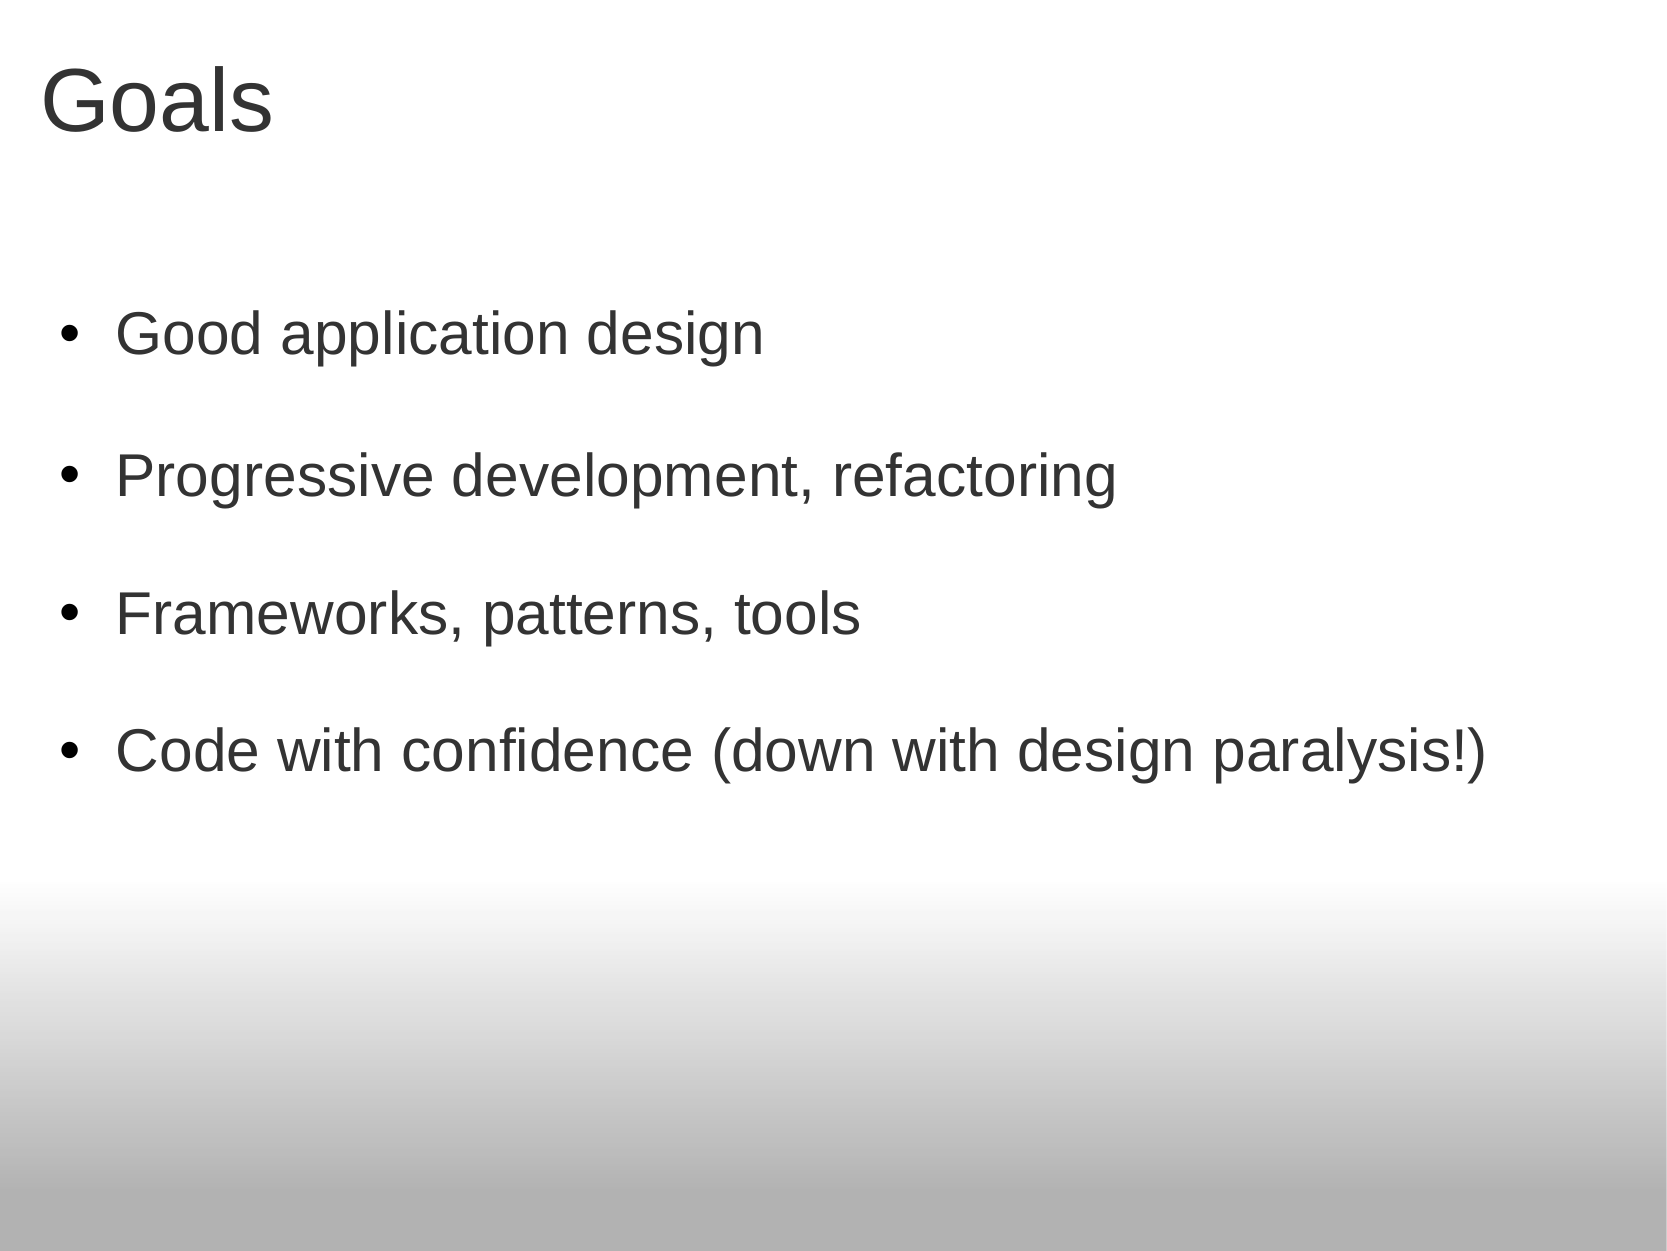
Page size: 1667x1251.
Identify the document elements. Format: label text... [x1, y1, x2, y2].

list Good application design Progressive development, refactoring Frameworks, patterns, tools Code with confidence (down with design paralysis!) [40, 300, 1627, 1201]
title Goals [40, 50, 1627, 201]
picture [0, 0, 1667, 1251]
